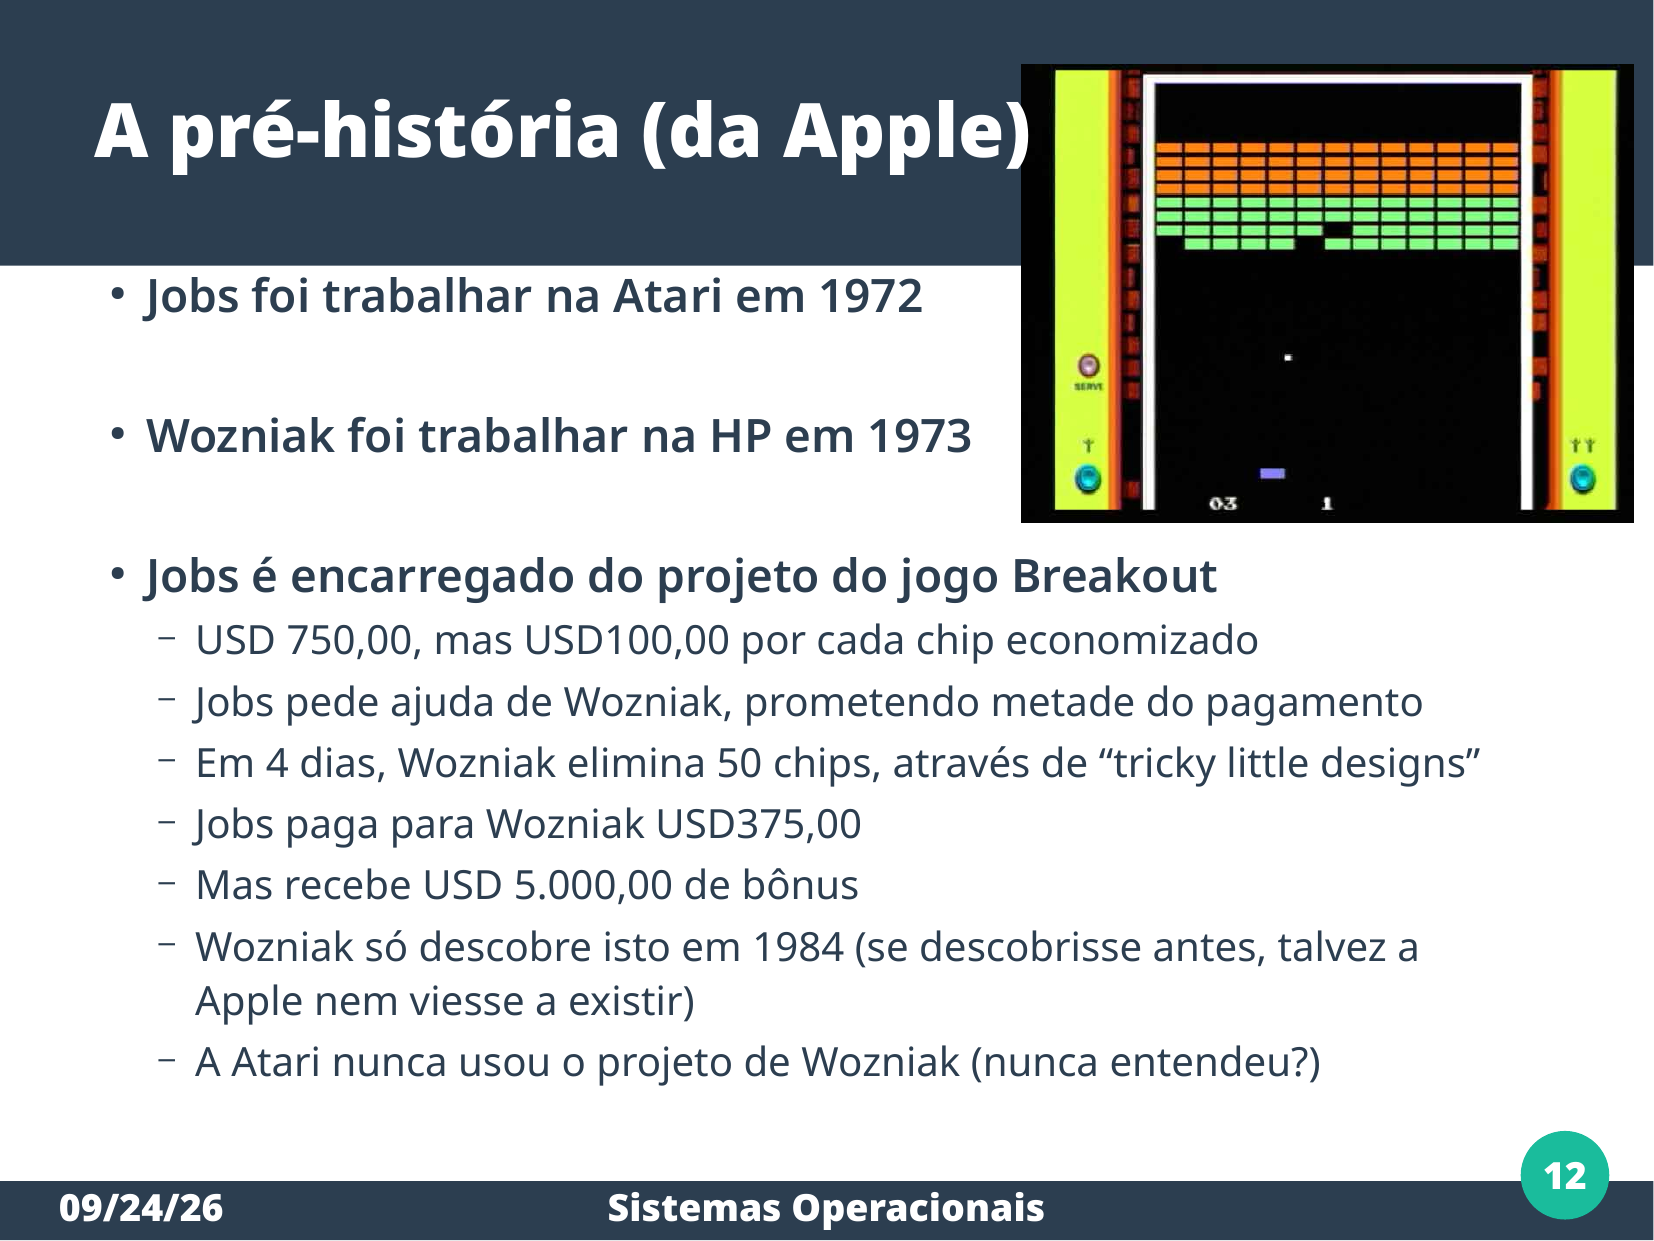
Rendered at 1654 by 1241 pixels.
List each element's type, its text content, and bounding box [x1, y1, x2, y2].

list Jobs foi trabalhar na Atari em 1972 Wozniak foi trabalhar na HP em 1973 Jobs é encarregado do projeto do jogo Breakout USD 750,00, mas USD100,00 por cada chip economizado Jobs pede ajuda de Wozniak, prometendo metade do pagamento Em 4 dias, Wozniak elimina 50 chips, através de “tricky little designs” Jobs paga para Wozniak USD375,00 Mas recebe USD 5.000,00 de bônus Wozniak só descobre isto em 1984 (se descobrisse antes, talvez a Apple nem viesse a existir) A Atari nunca usou o projeto de Wozniak (nunca entendeu?) [82, 255, 1533, 1108]
title A pré-história (da Apple) [59, 49, 1595, 207]
picture [1021, 64, 1634, 524]
